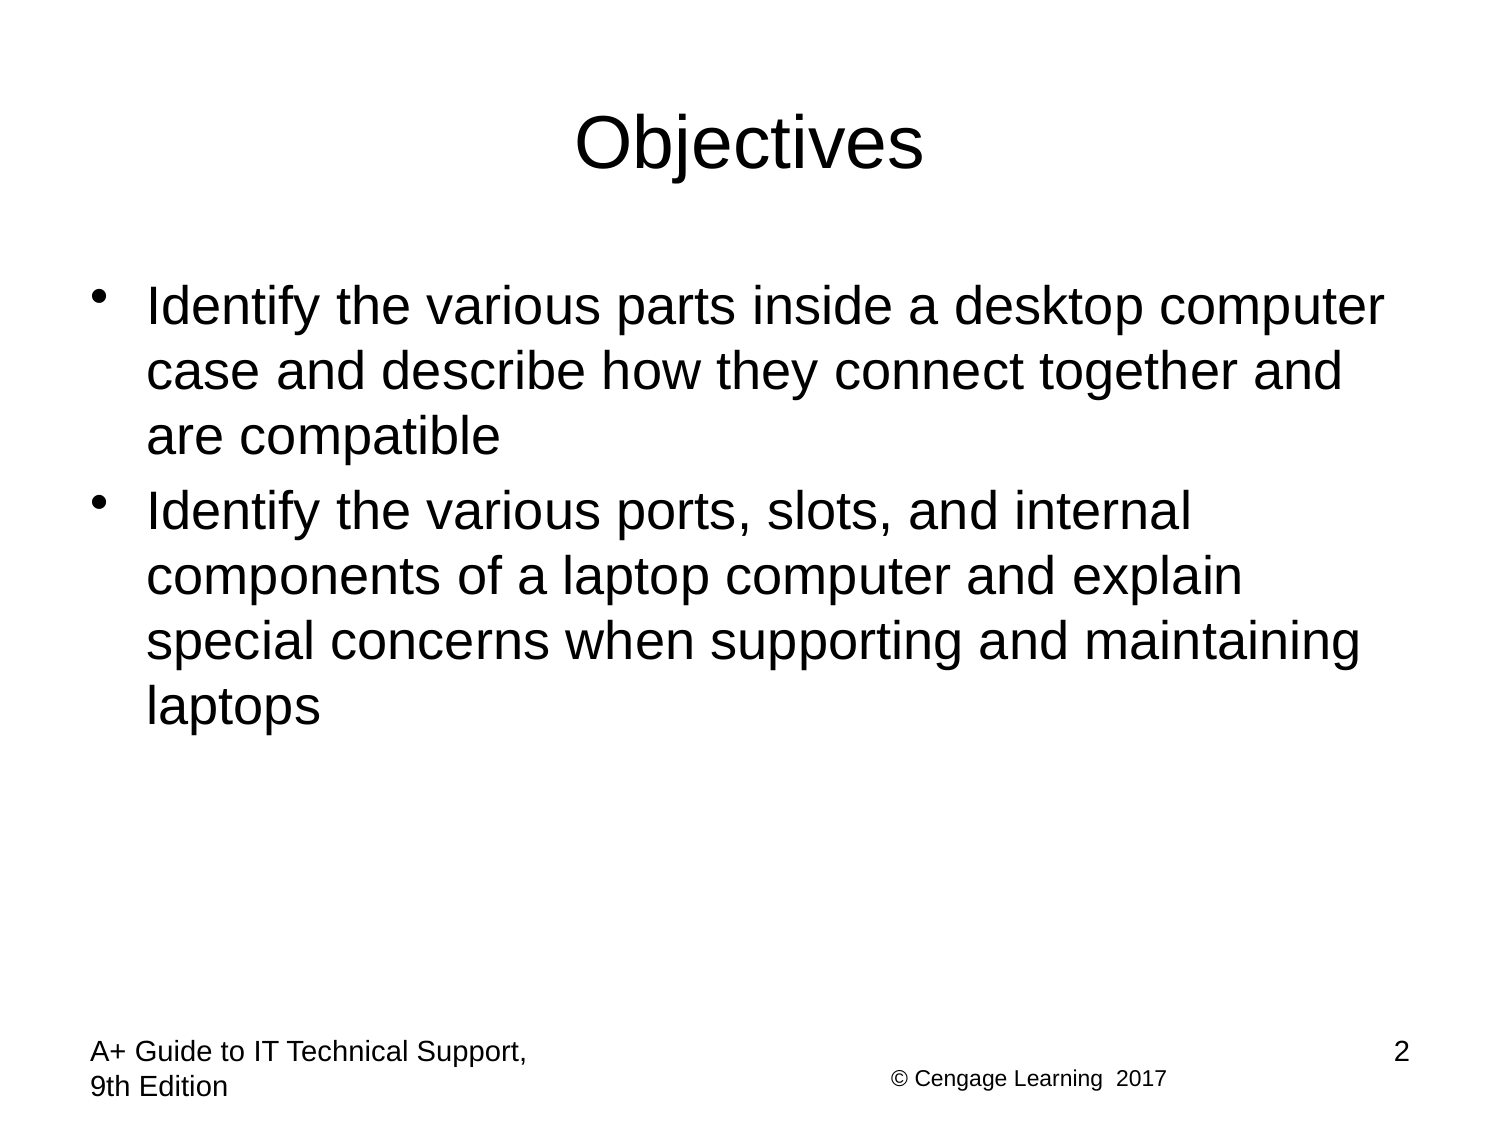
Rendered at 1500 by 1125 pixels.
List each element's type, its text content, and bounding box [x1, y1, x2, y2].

footer A+ Guide to IT Technical Support, 9th Edition [75, 1024, 588, 1103]
slide_number <number> [1312, 1024, 1425, 1103]
title Objectives [75, 45, 1425, 233]
list Identify the various parts inside a desktop computer case and describe how they connect together and are compatible Identify the various ports, slots, and internal components of a laptop computer and explain special concerns when supporting and maintaining laptops [75, 262, 1425, 1005]
